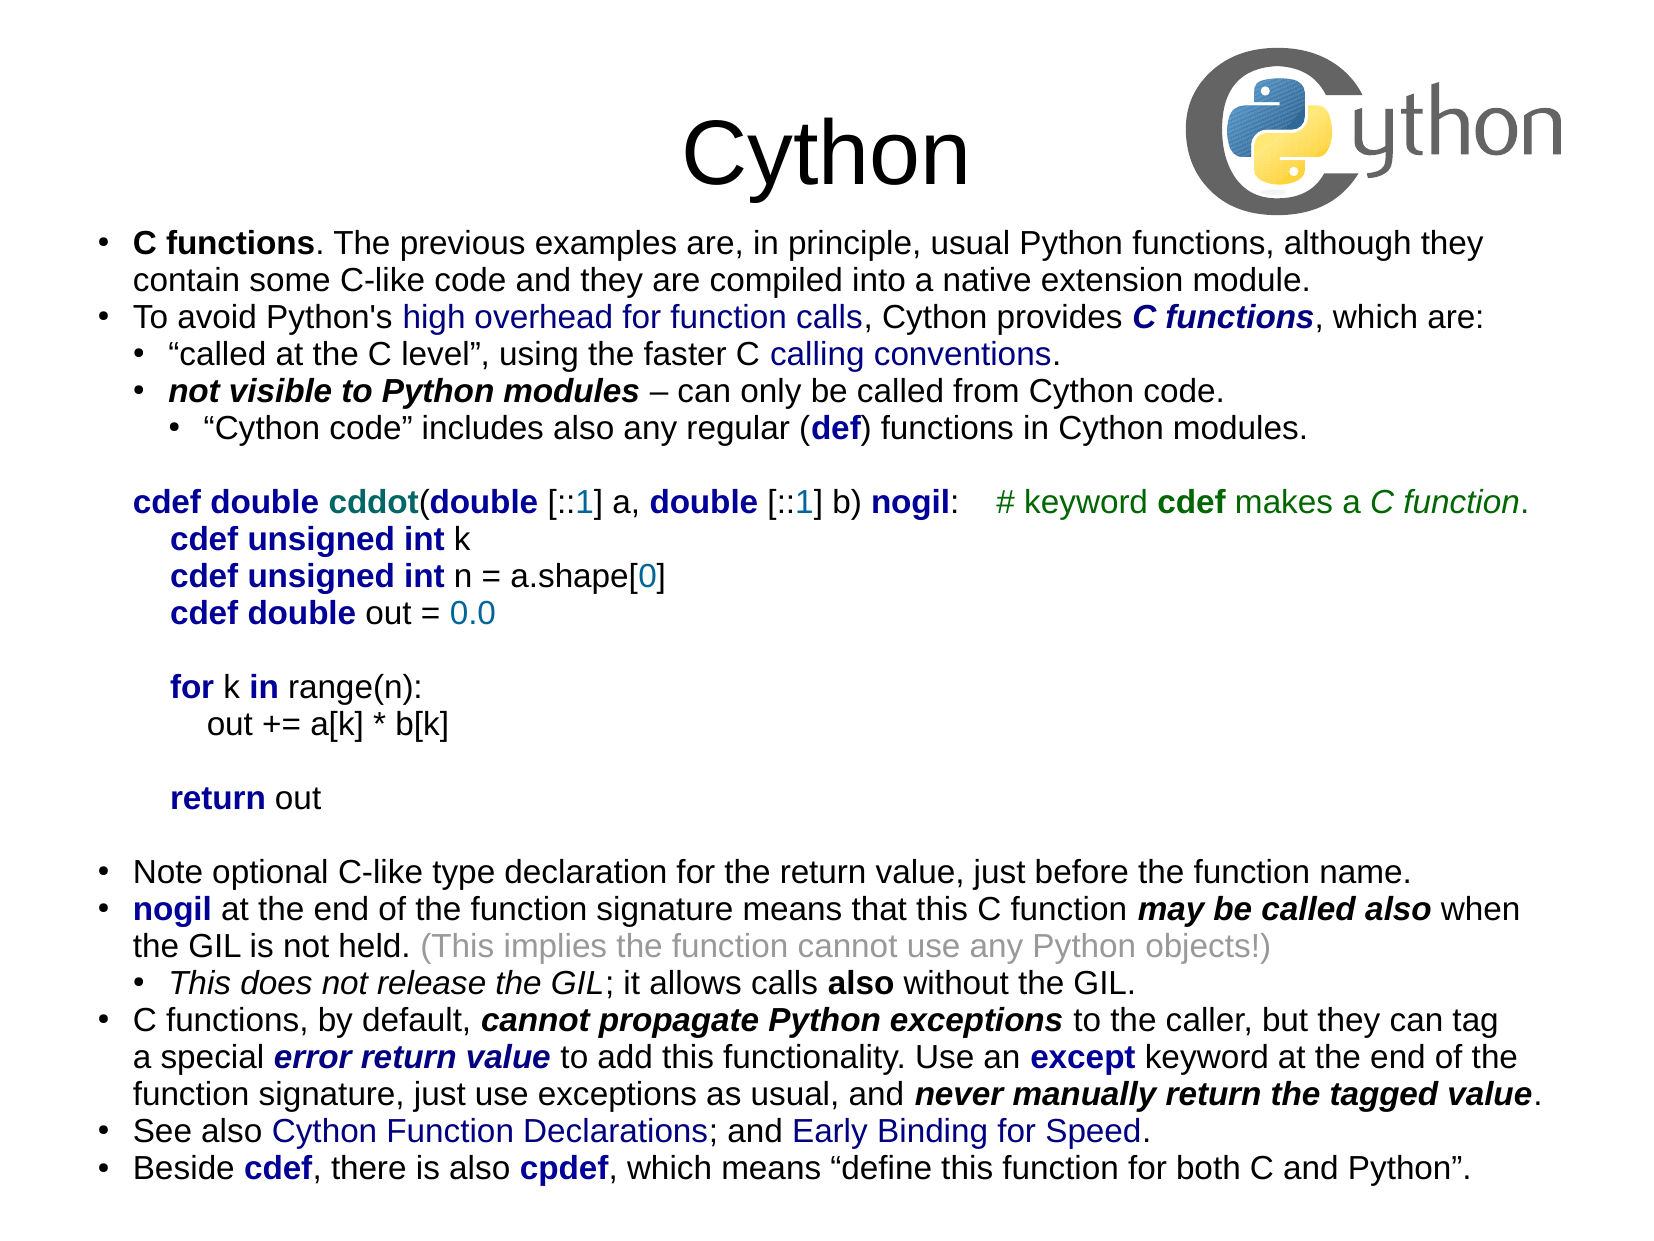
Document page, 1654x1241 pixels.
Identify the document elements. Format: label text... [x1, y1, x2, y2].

text_box C functions. The previous examples are, in principle, usual Python functions, although they contain some C-like code and they are compiled into a native extension module. To avoid Python's high overhead for function calls, Cython provides C functions, which are: “called at the C level”, using the faster C calling conventions. not visible to Python modules – can only be called from Cython code. “Cython code” includes also any regular (def) functions in Cython modules. cdef double cddot(double [::1] a, double [::1] b) nogil: # keyword cdef makes a C function. cdef unsigned int k cdef unsigned int n = a.shape[0] cdef double out = 0.0 for k in range(n): out += a[k] * b[k] return out Note optional C-like type declaration for the return value, just before the function name. nogil at the end of the function signature means that this C function may be called also when the GIL is not held. (This implies the function cannot use any Python objects!) This does not release the GIL; it allows calls also without the GIL. C functions, by default, cannot propagate Python exceptions to the caller, but they can tag a special error return value to add this functionality. Use an except keyword at the end of the function signature, just use exceptions as usual, and never manually return the tagged value. See also Cython Function Declarations; and Early Binding for Speed. Beside cdef, there is also cpdef, which means “define this function for both C and Python”. [82, 216, 1561, 1207]
picture [1185, 47, 1561, 216]
title Cython [1561, 49, 1571, 257]
title Cython [82, 49, 1185, 216]
